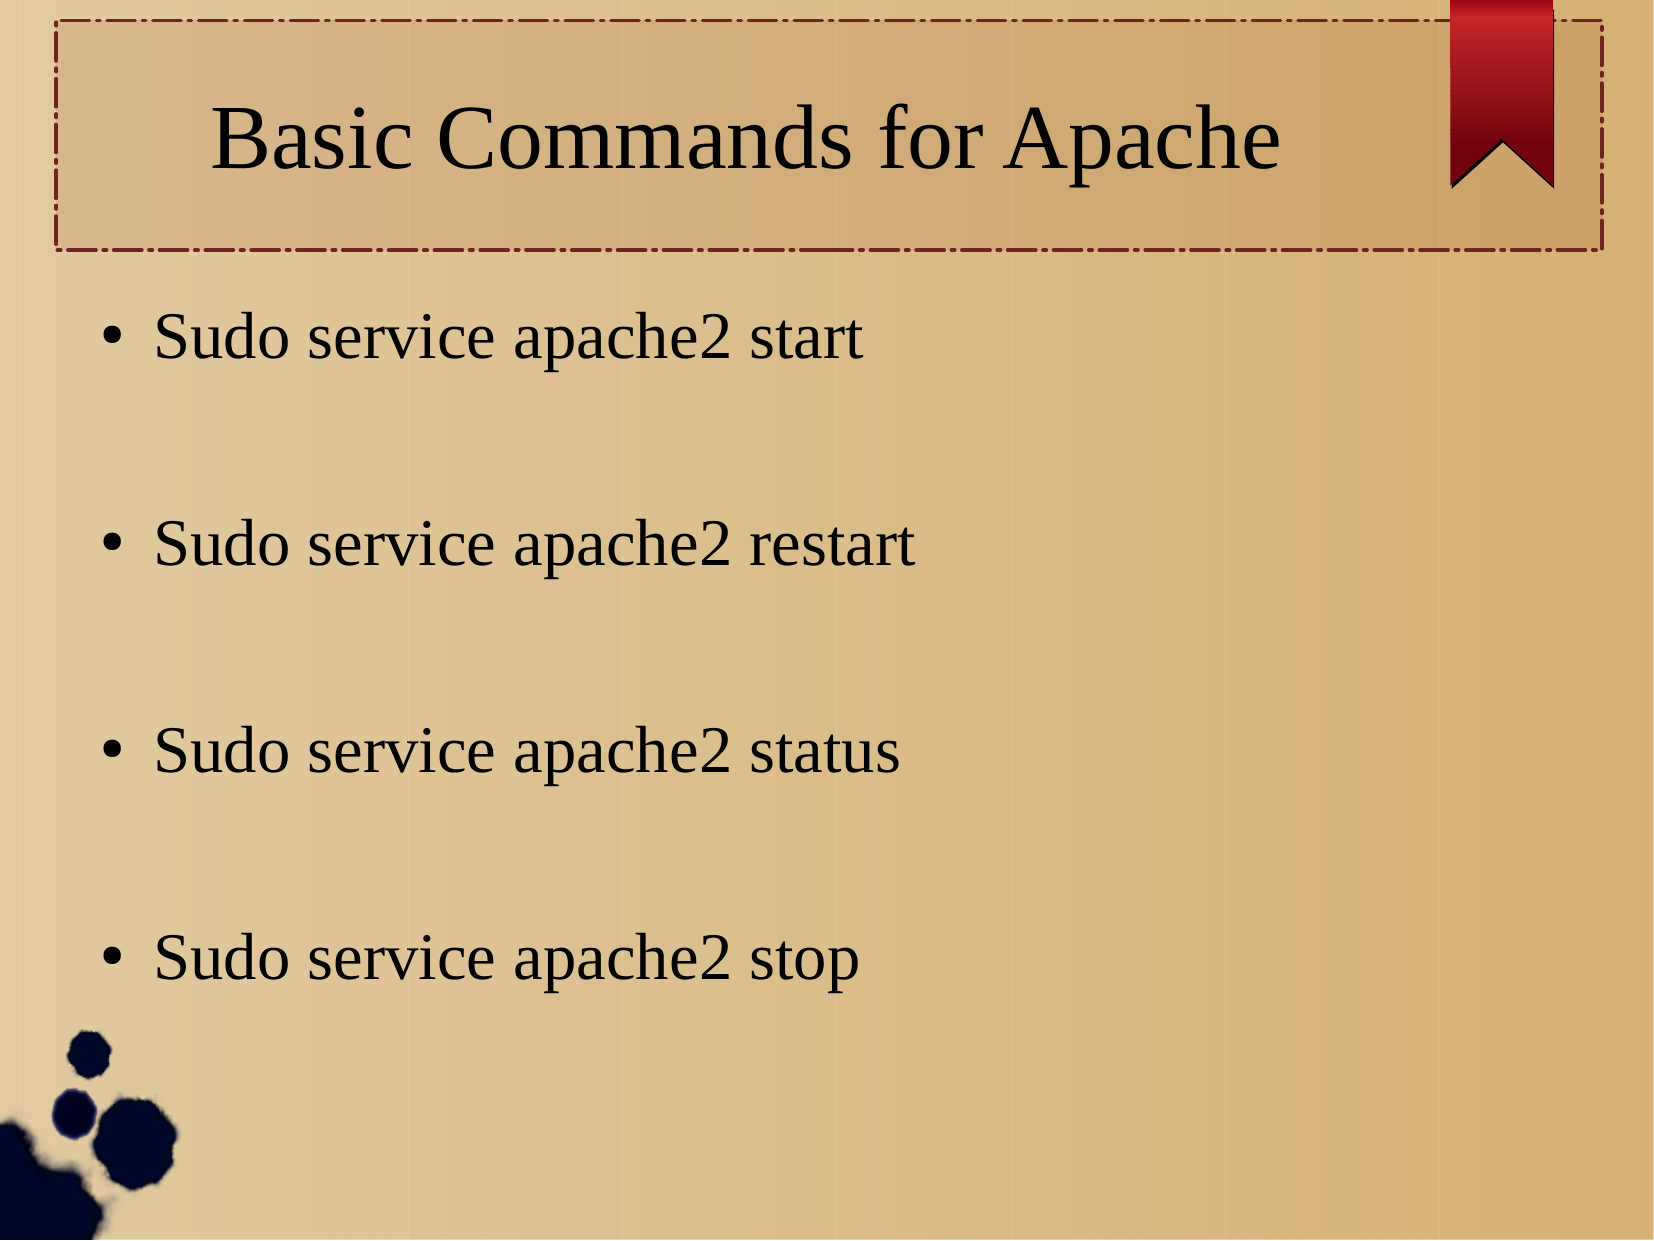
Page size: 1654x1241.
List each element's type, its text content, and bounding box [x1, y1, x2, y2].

list Sudo service apache2 start Sudo service apache2 restart Sudo service apache2 status Sudo service apache2 stop [82, 299, 1571, 1019]
title Basic Commands for Apache [82, 47, 1412, 229]
